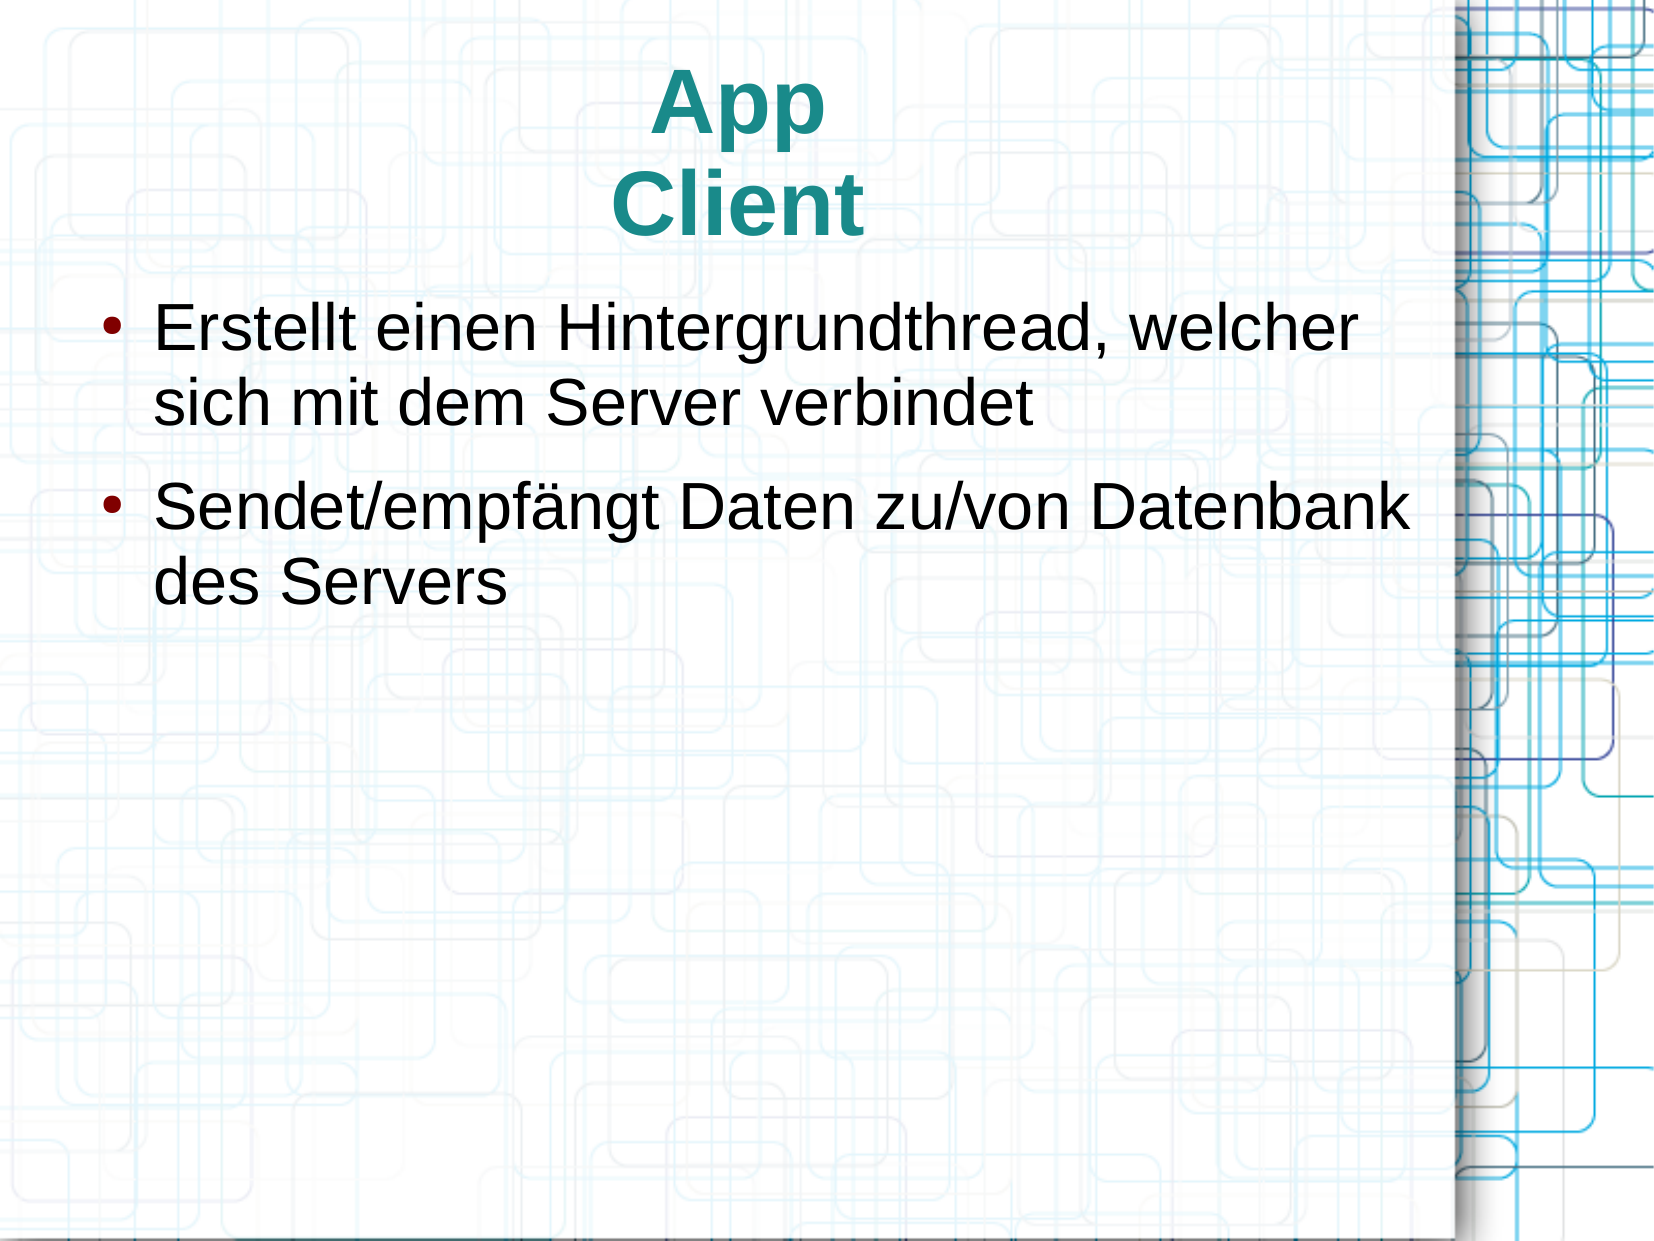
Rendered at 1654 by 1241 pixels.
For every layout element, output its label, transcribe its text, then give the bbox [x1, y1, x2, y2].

picture [0, 0, 1654, 1241]
title App Client [59, 49, 1418, 257]
list Erstellt einen Hintergrundthread, welcher sich mit dem Server verbindet Sendet/empfängt Daten zu/von Datenbank des Servers [82, 290, 1418, 1109]
